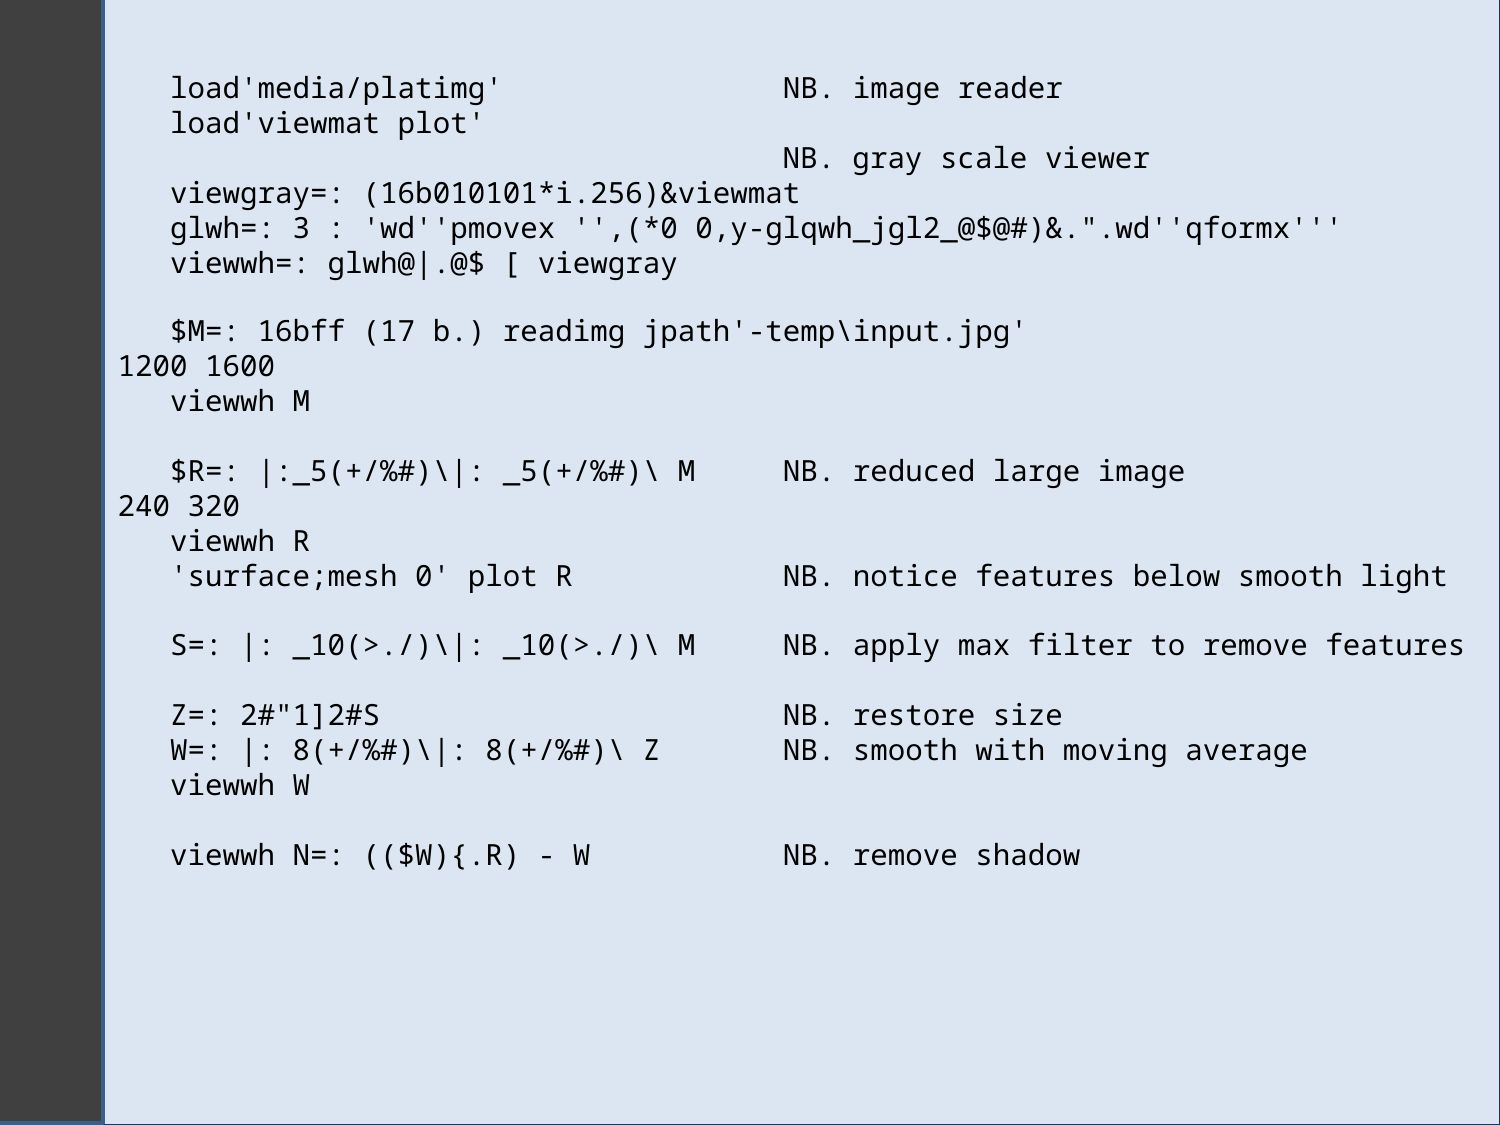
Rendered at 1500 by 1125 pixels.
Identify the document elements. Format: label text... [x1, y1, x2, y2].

text_box [0, 0, 1500, 1125]
text_box load'media/platimg' NB. image reader load'viewmat plot' NB. gray scale viewer viewgray=: (16b010101*i.256)&viewmat glwh=: 3 : 'wd''pmovex '',(*0 0,y-glqwh_jgl2_@$@#)&.".wd''qformx''' viewwh=: glwh@|.@$ [ viewgray $M=: 16bff (17 b.) readimg jpath'-temp\input.jpg' 1200 1600 viewwh M $R=: |:_5(+/%#)\|: _5(+/%#)\ M NB. reduced large image 240 320 viewwh R 'surface;mesh 0' plot R NB. notice features below smooth light S=: |: _10(>./)\|: _10(>./)\ M NB. apply max filter to remove features Z=: 2#"1]2#S NB. restore size W=: |: 8(+/%#)\|: 8(+/%#)\ Z NB. smooth with moving average viewwh W viewwh N=: (($W){.R) - W NB. remove shadow [103, 62, 1486, 879]
